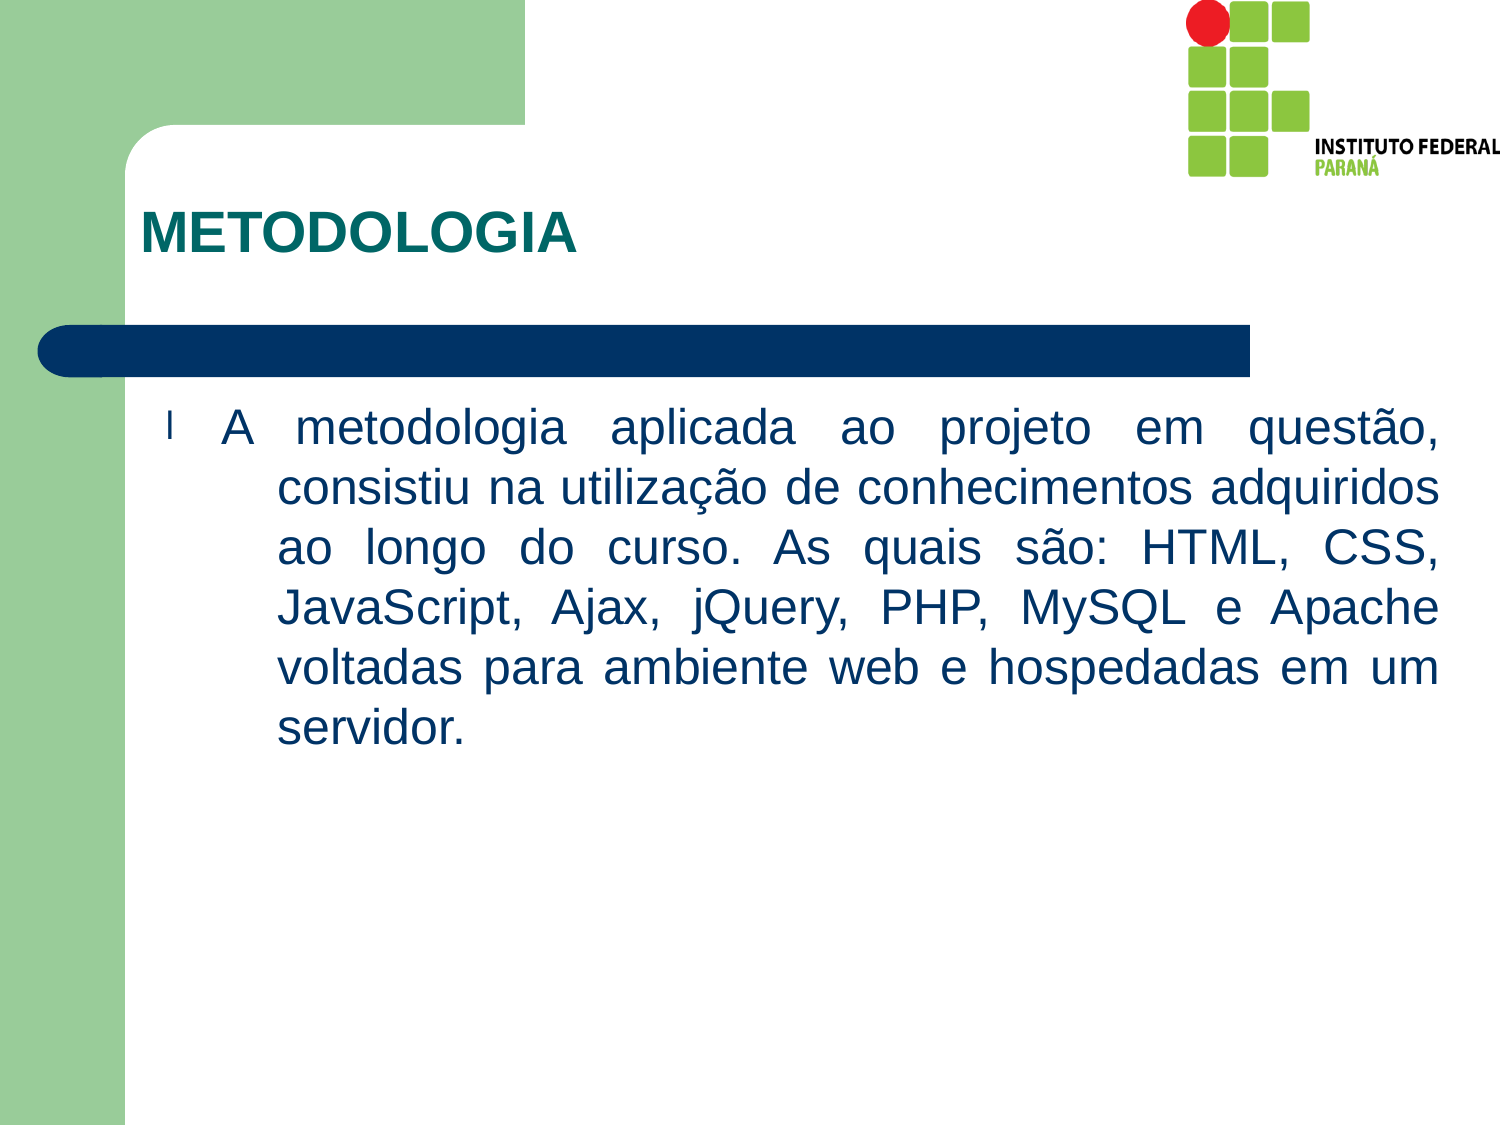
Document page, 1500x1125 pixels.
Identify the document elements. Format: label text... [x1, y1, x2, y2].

title METODOLOGIA [125, 125, 1500, 273]
picture [1186, 0, 1500, 125]
list A metodologia aplicada ao projeto em questão, consistiu na utilização de conhecimentos adquiridos ao longo do curso. As quais são: HTML, CSS, JavaScript, Ajax, jQuery, PHP, MySQL e Apache voltadas para ambiente web e hospedadas em um servidor. [150, 387, 1463, 1001]
